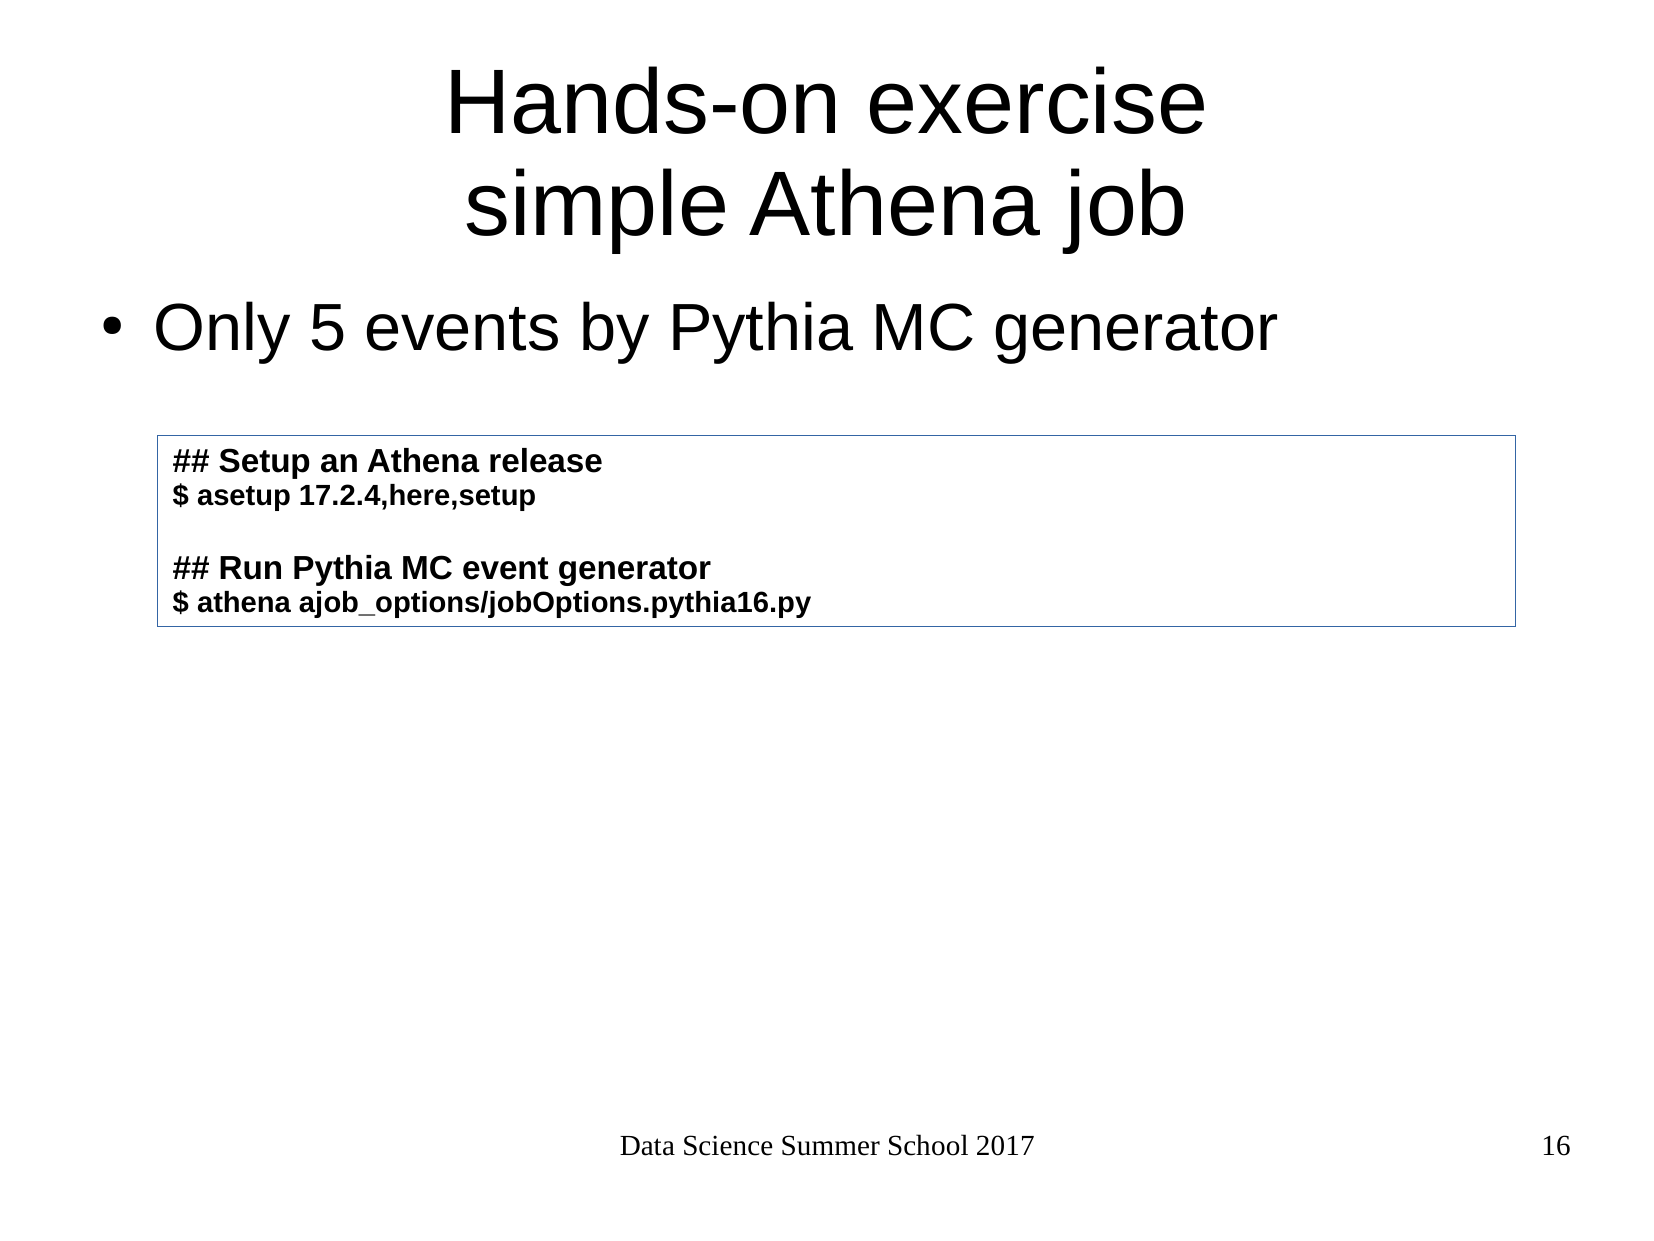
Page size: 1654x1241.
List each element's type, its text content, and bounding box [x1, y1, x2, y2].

text_box ## Setup an Athena release $ asetup 17.2.4,here,setup ## Run Pythia MC event generator $ athena ajob_options/jobOptions.pythia16.py [157, 435, 1516, 627]
title Hands-on exercise simple Athena job [82, 49, 1571, 257]
list Only 5 events by Pythia MC generator [82, 290, 1571, 1010]
